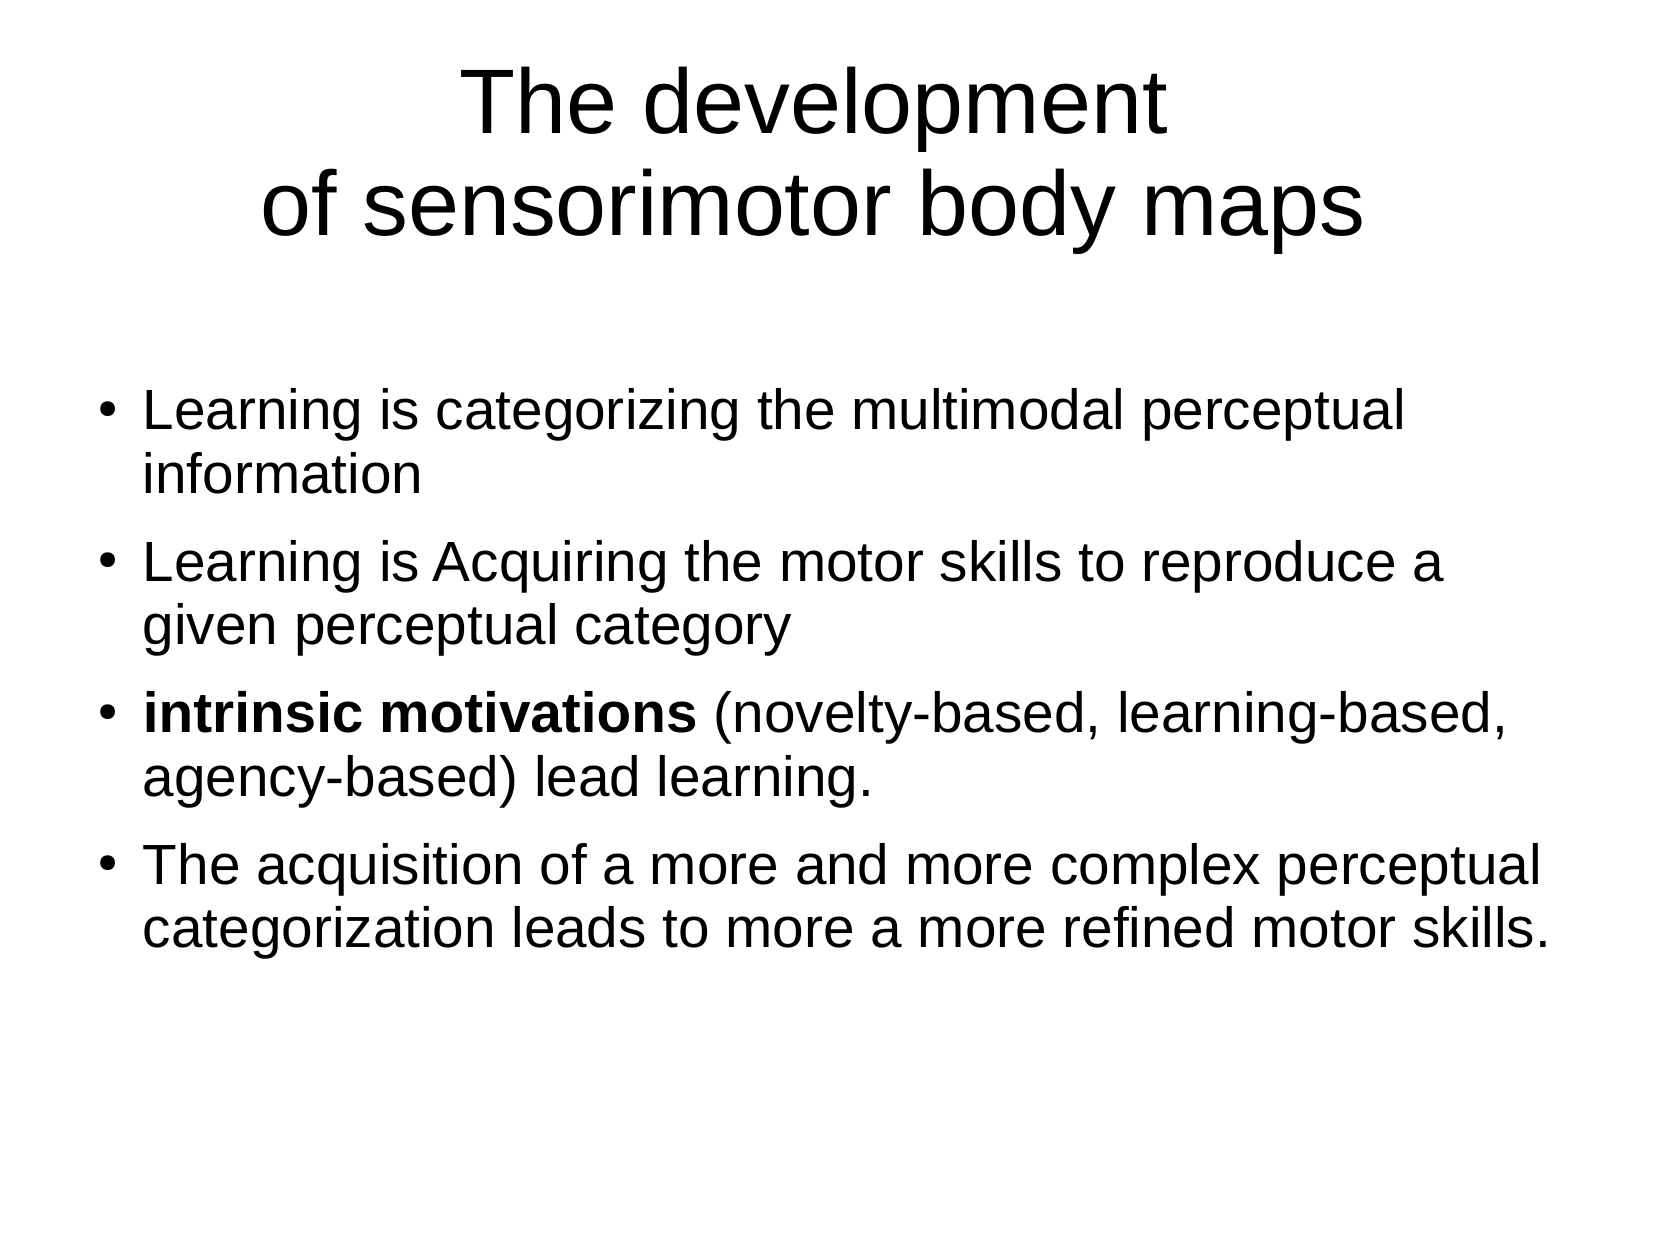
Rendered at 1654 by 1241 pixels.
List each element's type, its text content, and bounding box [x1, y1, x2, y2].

title The development of sensorimotor body maps [82, 49, 1571, 257]
list Learning is categorizing the multimodal perceptual information Learning is Acquiring the motor skills to reproduce a given perceptual category intrinsic motivations (novelty-based, learning-based, agency-based) lead learning. The acquisition of a more and more complex perceptual categorization leads to more a more refined motor skills. [82, 290, 1571, 1010]
